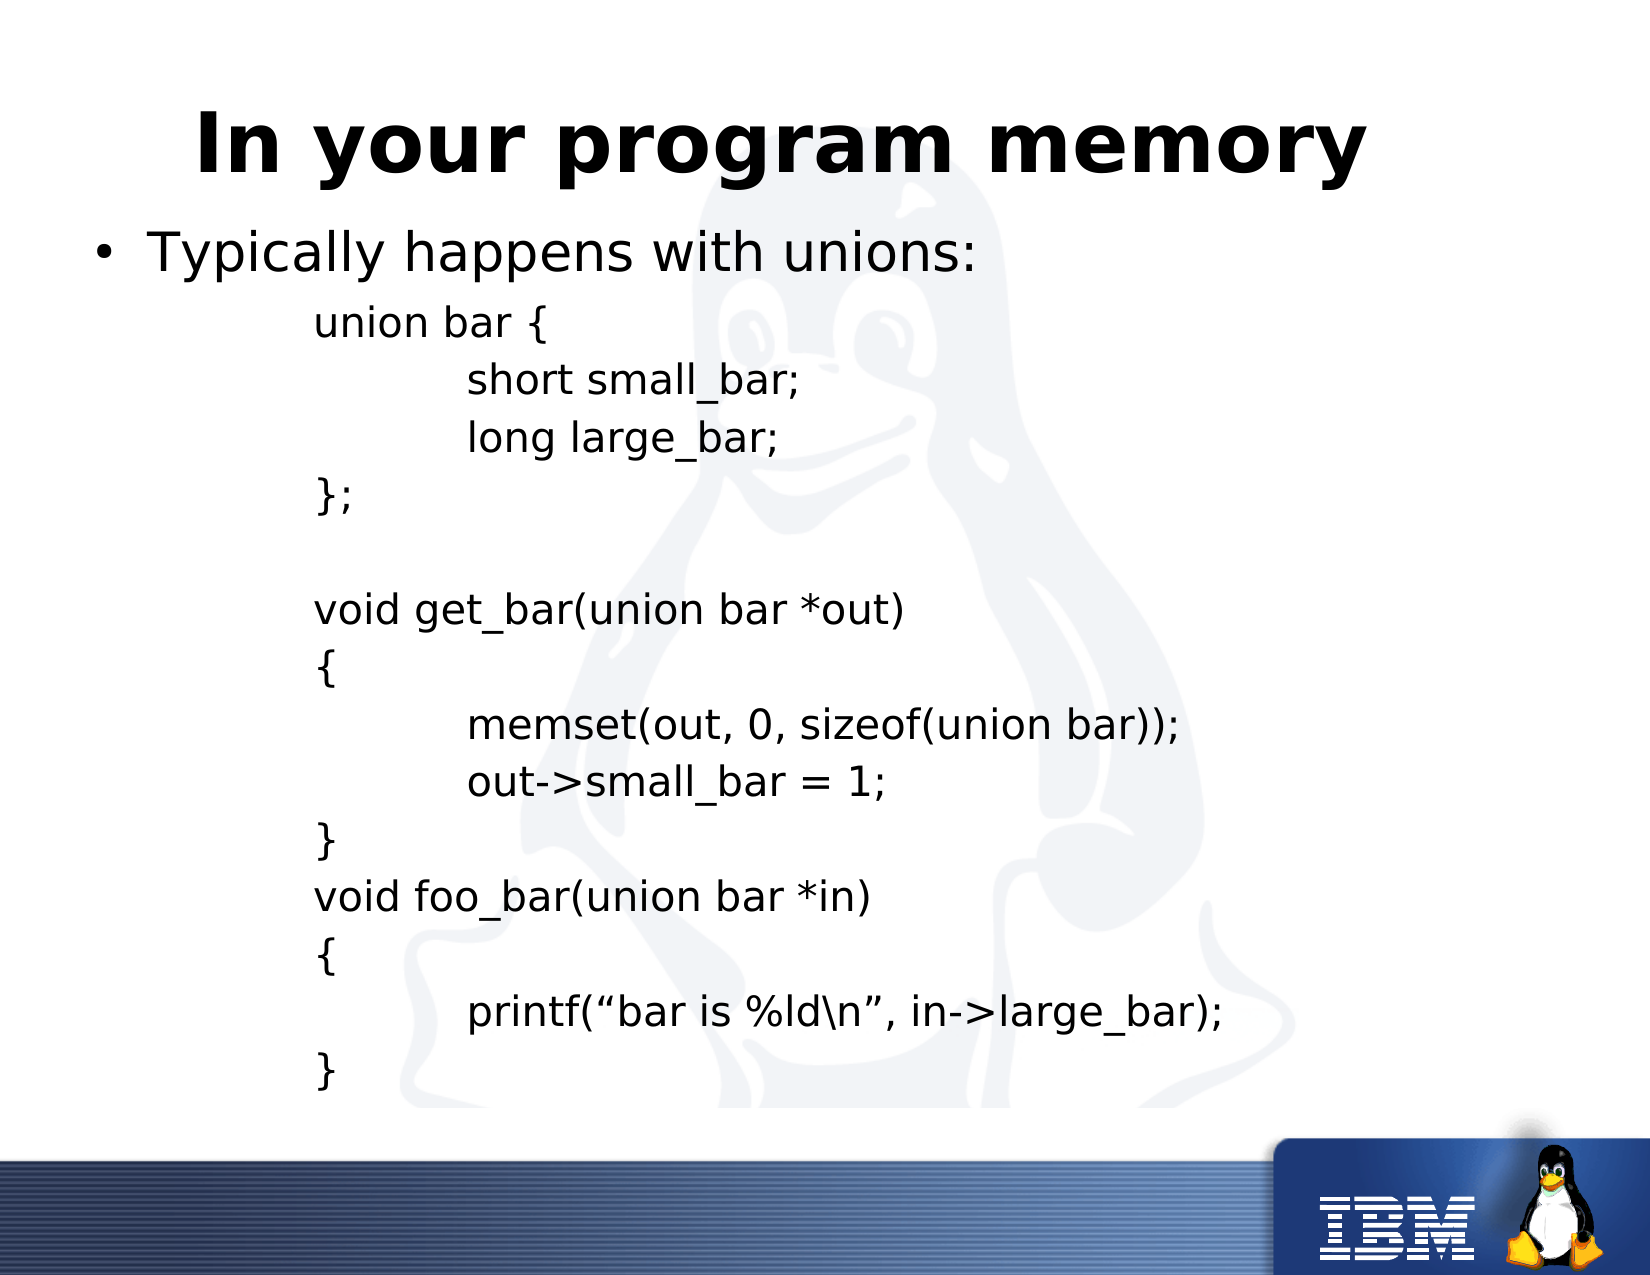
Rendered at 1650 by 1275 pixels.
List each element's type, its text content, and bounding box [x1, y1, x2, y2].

title In your program memory [76, 76, 1457, 211]
list Typically happens with unions: union bar { short small_bar; long large_bar; }; void get_bar(union bar *out) { memset(out, 0, sizeof(union bar)); out->small_bar = 1; } void foo_bar(union bar *in) { printf(“bar is %ld\n”, in->large_bar); } [76, 221, 1457, 1171]
